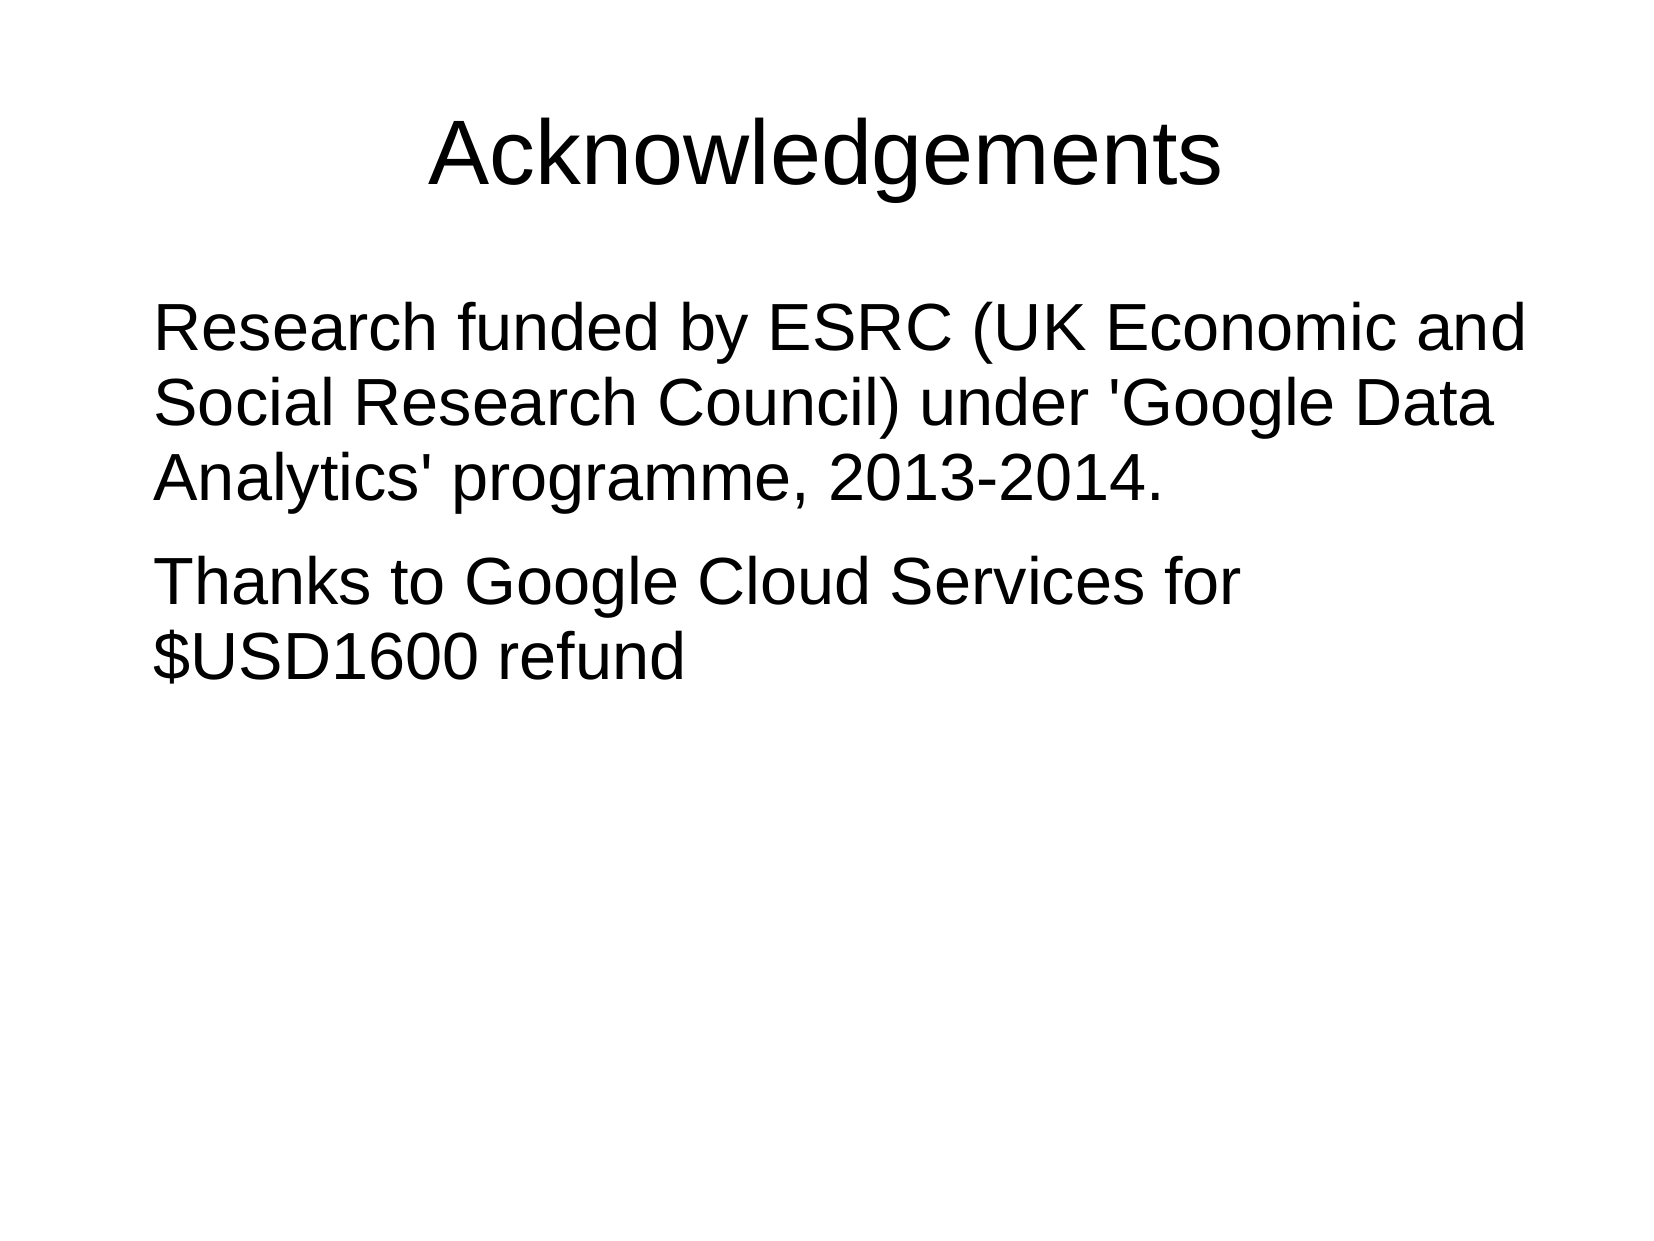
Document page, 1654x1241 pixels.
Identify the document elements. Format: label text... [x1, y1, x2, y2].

list Research funded by ESRC (UK Economic and Social Research Council) under 'Google Data Analytics' programme, 2013-2014. Thanks to Google Cloud Services for $USD1600 refund [82, 290, 1571, 1010]
title Acknowledgements [82, 49, 1571, 257]
